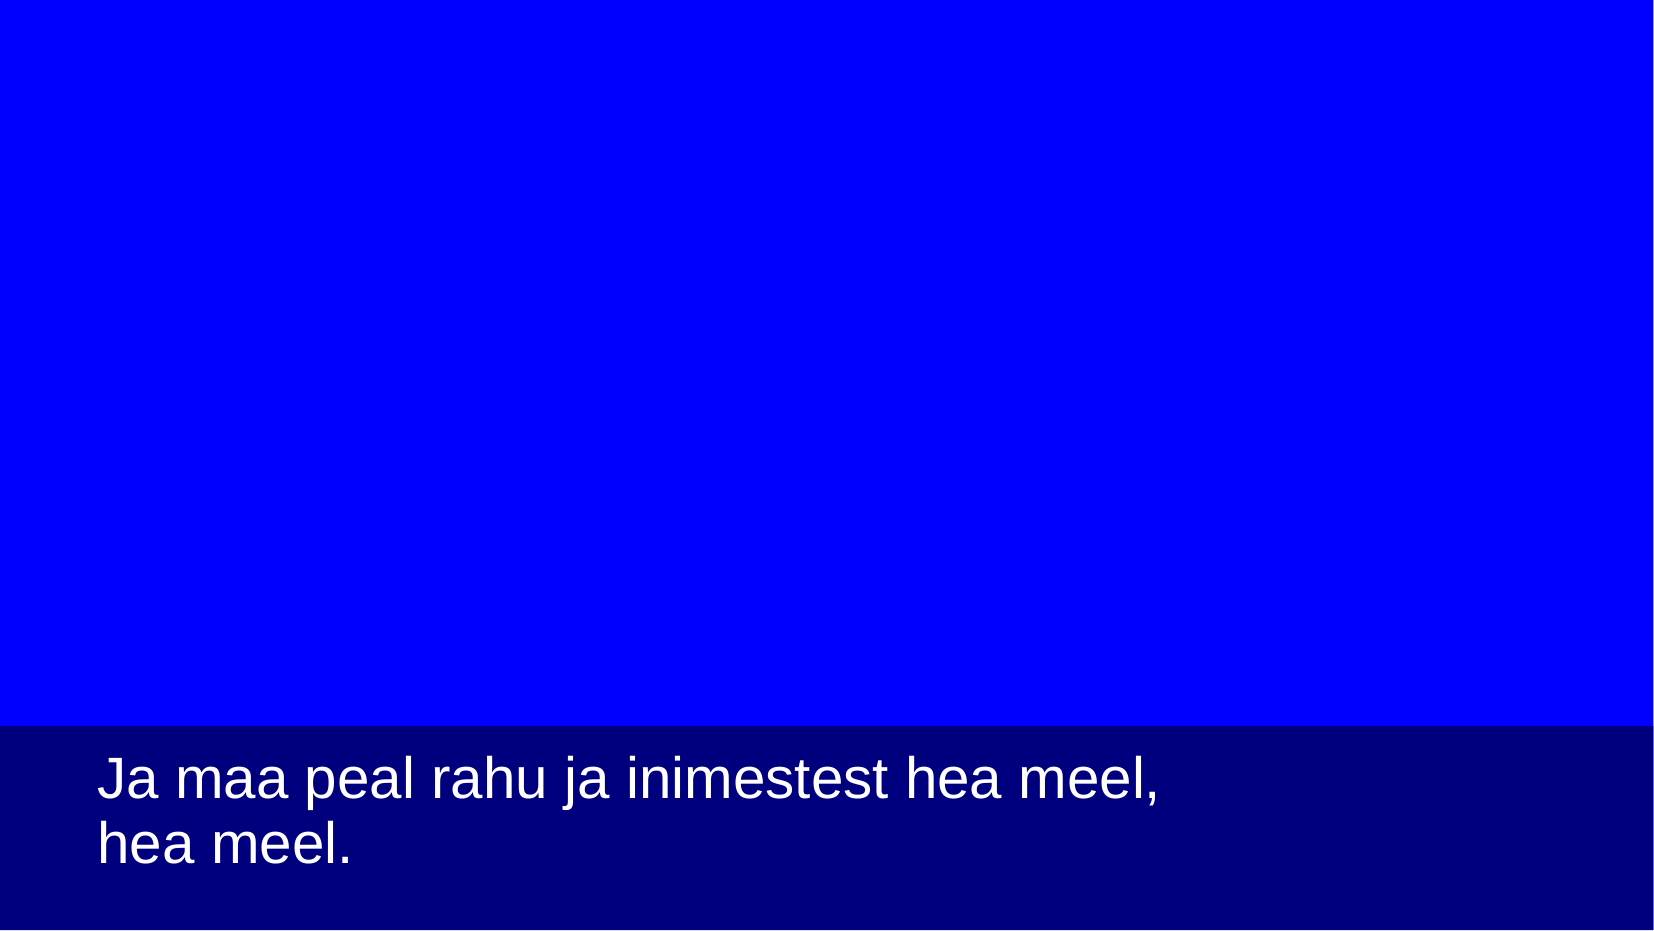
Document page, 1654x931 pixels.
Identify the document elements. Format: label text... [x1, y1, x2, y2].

text_box Ja maa peal rahu ja inimestest hea meel, hea meel. [82, 608, 1571, 884]
text_box [0, 725, 1654, 931]
